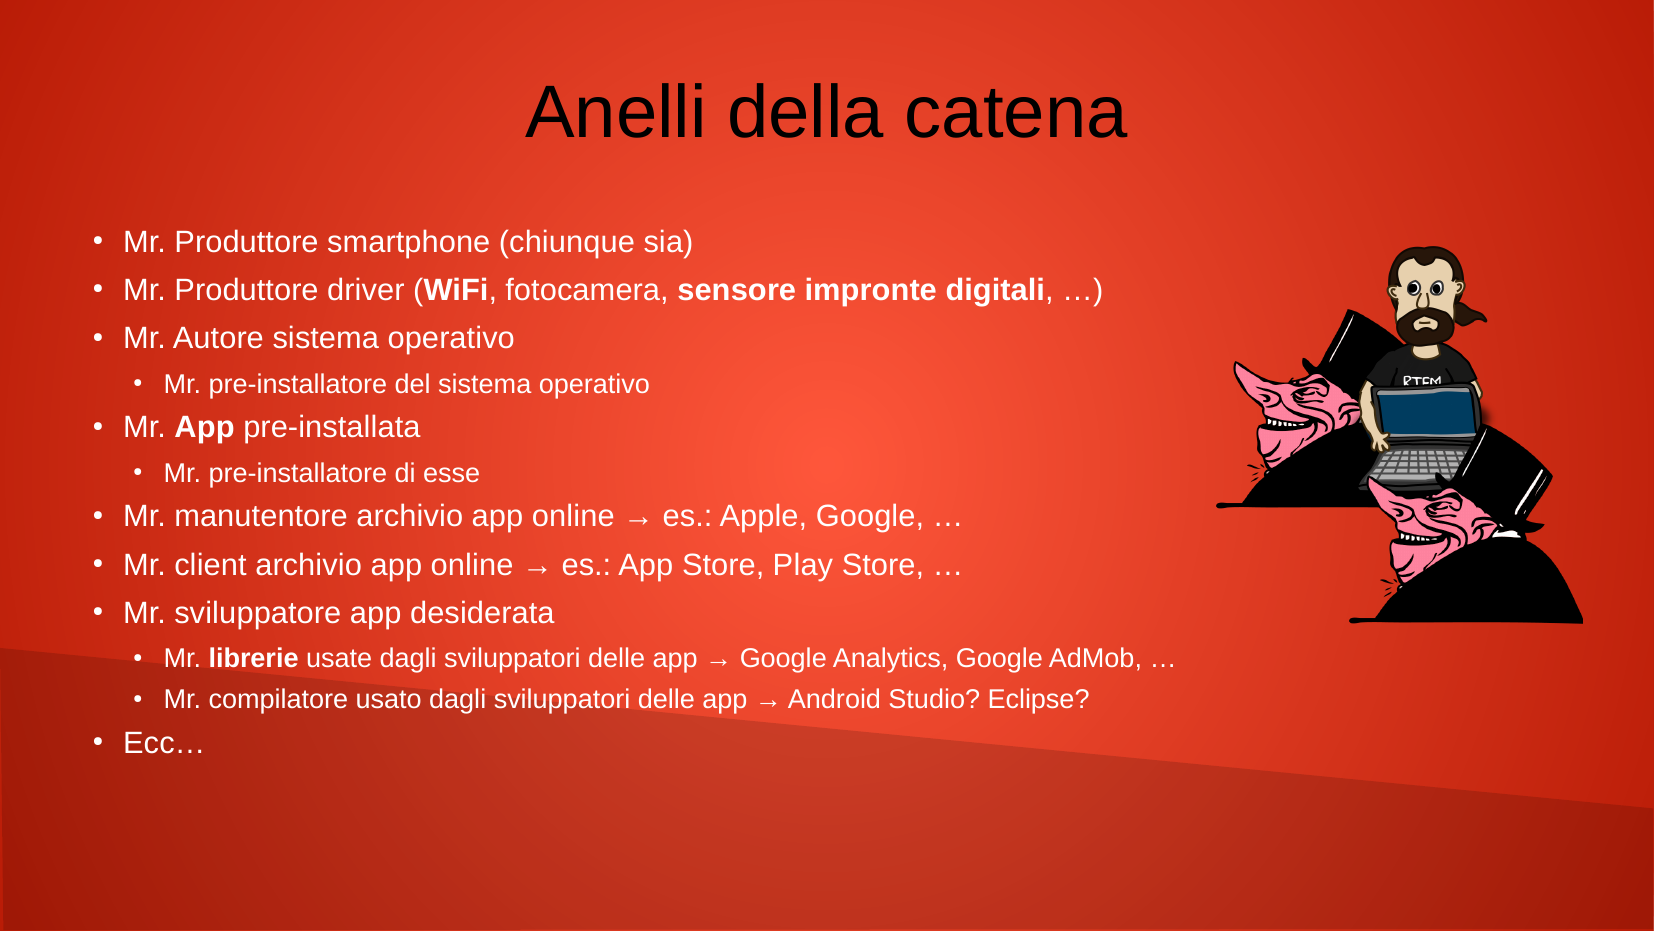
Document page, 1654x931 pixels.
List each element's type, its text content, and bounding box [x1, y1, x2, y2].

picture [1216, 238, 1583, 624]
title Anelli della catena [82, 35, 1571, 189]
list Mr. Produttore smartphone (chiunque sia) Mr. Produttore driver (WiFi, fotocamera, sensore impronte digitali, …) Mr. Autore sistema operativo Mr. pre-installatore del sistema operativo Mr. App pre-installata Mr. pre-installatore di esse Mr. manutentore archivio app online → es.: Apple, Google, … Mr. client archivio app online → es.: App Store, Play Store, … Mr. sviluppatore app desiderata Mr. librerie usate dagli sviluppatori delle app → Google Analytics, Google AdMob, … Mr. compilatore usato dagli sviluppatori delle app → Android Studio? Eclipse? Ecc… [82, 224, 1571, 764]
